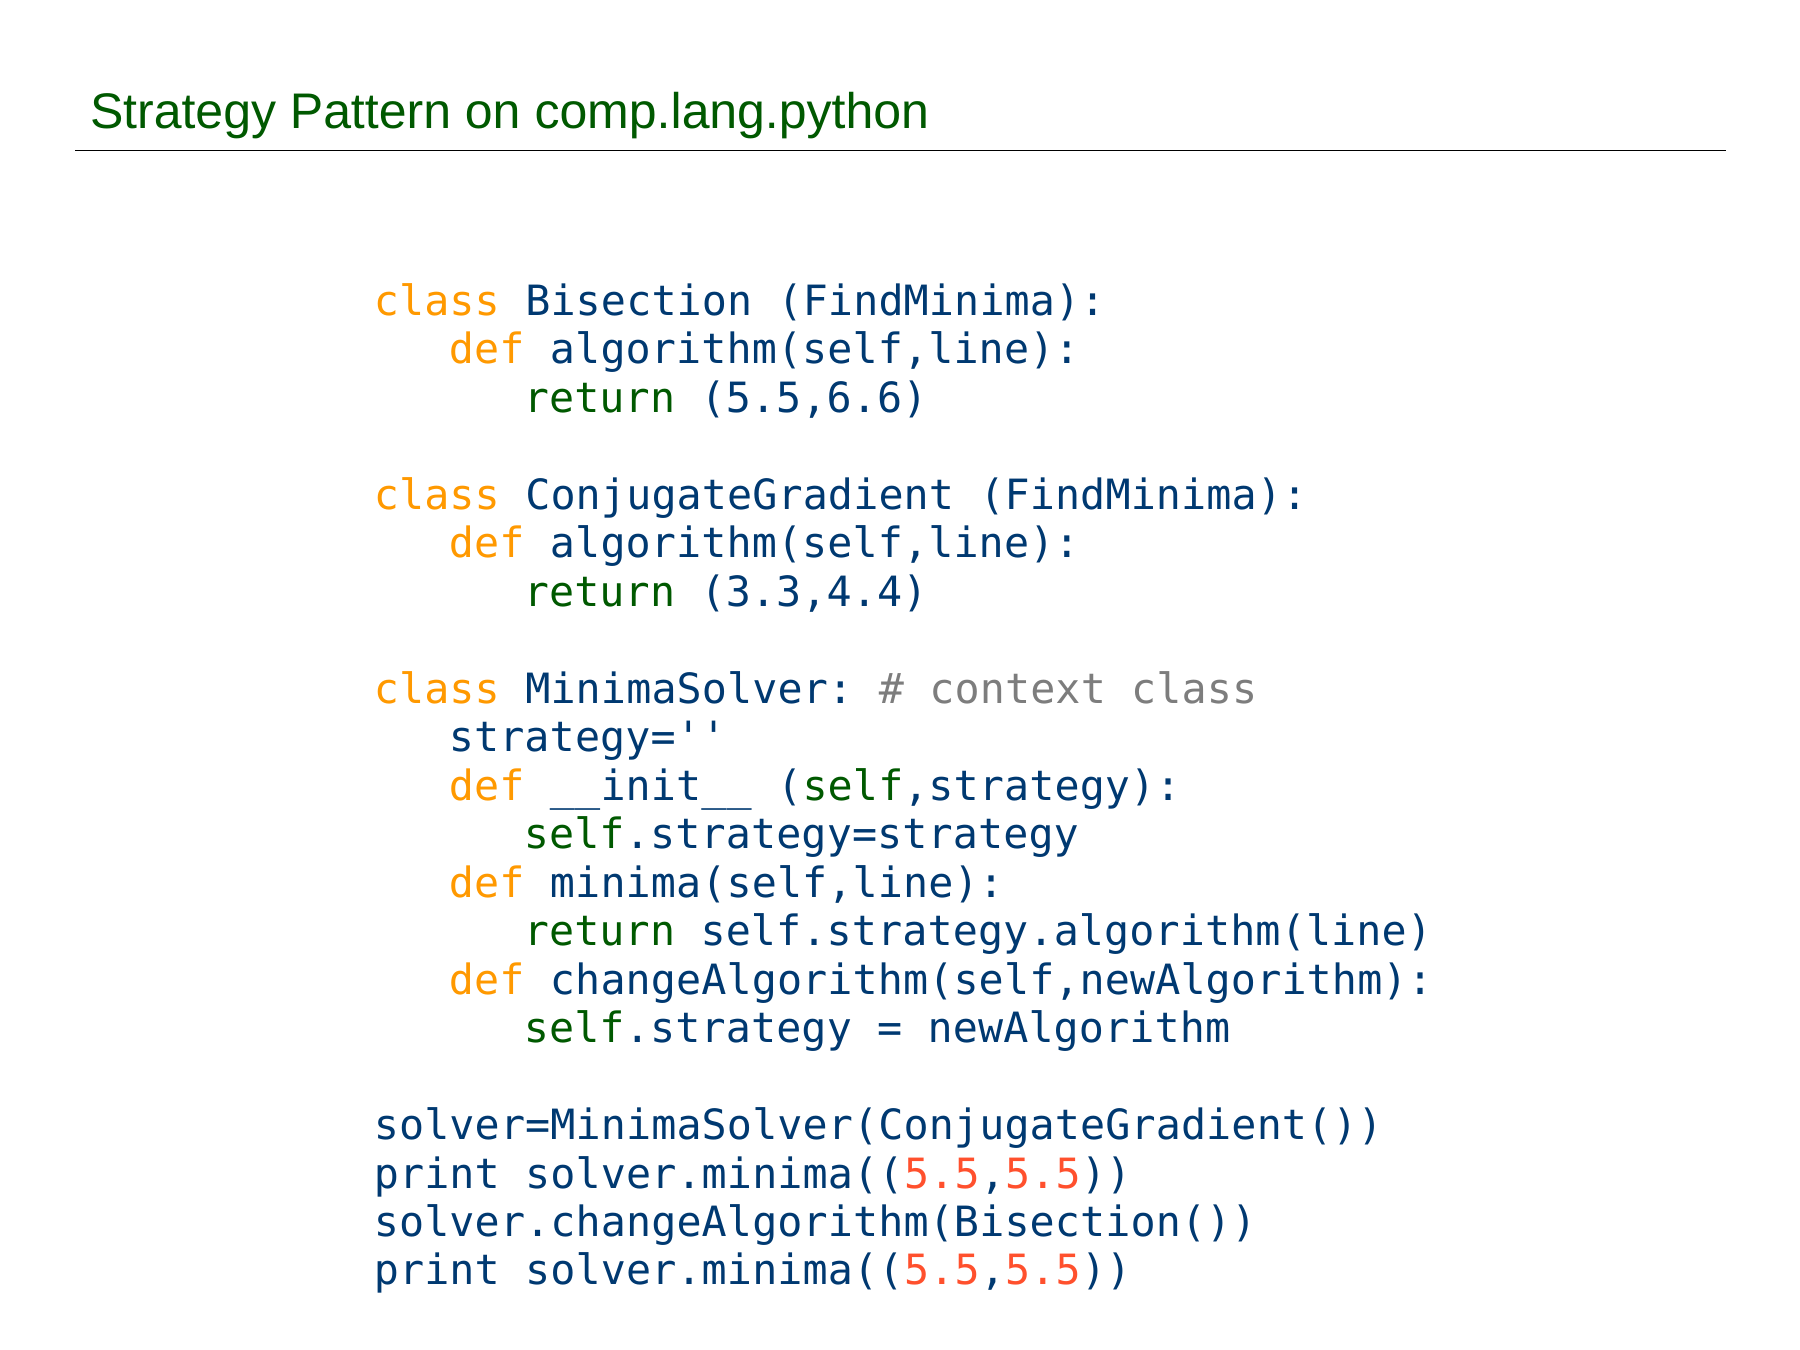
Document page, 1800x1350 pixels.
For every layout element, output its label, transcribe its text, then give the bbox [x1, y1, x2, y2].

title Strategy Pattern on comp.lang.python [90, 38, 1710, 147]
text_box class Bisection (FindMinima): def algorithm(self,line): return (5.5,6.6) class ConjugateGradient (FindMinima): def algorithm(self,line): return (3.3,4.4) class MinimaSolver: # context class strategy='' def __init__ (self,strategy): self.strategy=strategy def minima(self,line): return self.strategy.algorithm(line) def changeAlgorithm(self,newAlgorithm): self.strategy = newAlgorithm solver=MinimaSolver(ConjugateGradient()) print solver.minima((5.5,5.5)) solver.changeAlgorithm(Bisection()) print solver.minima((5.5,5.5)) [359, 269, 1800, 1350]
